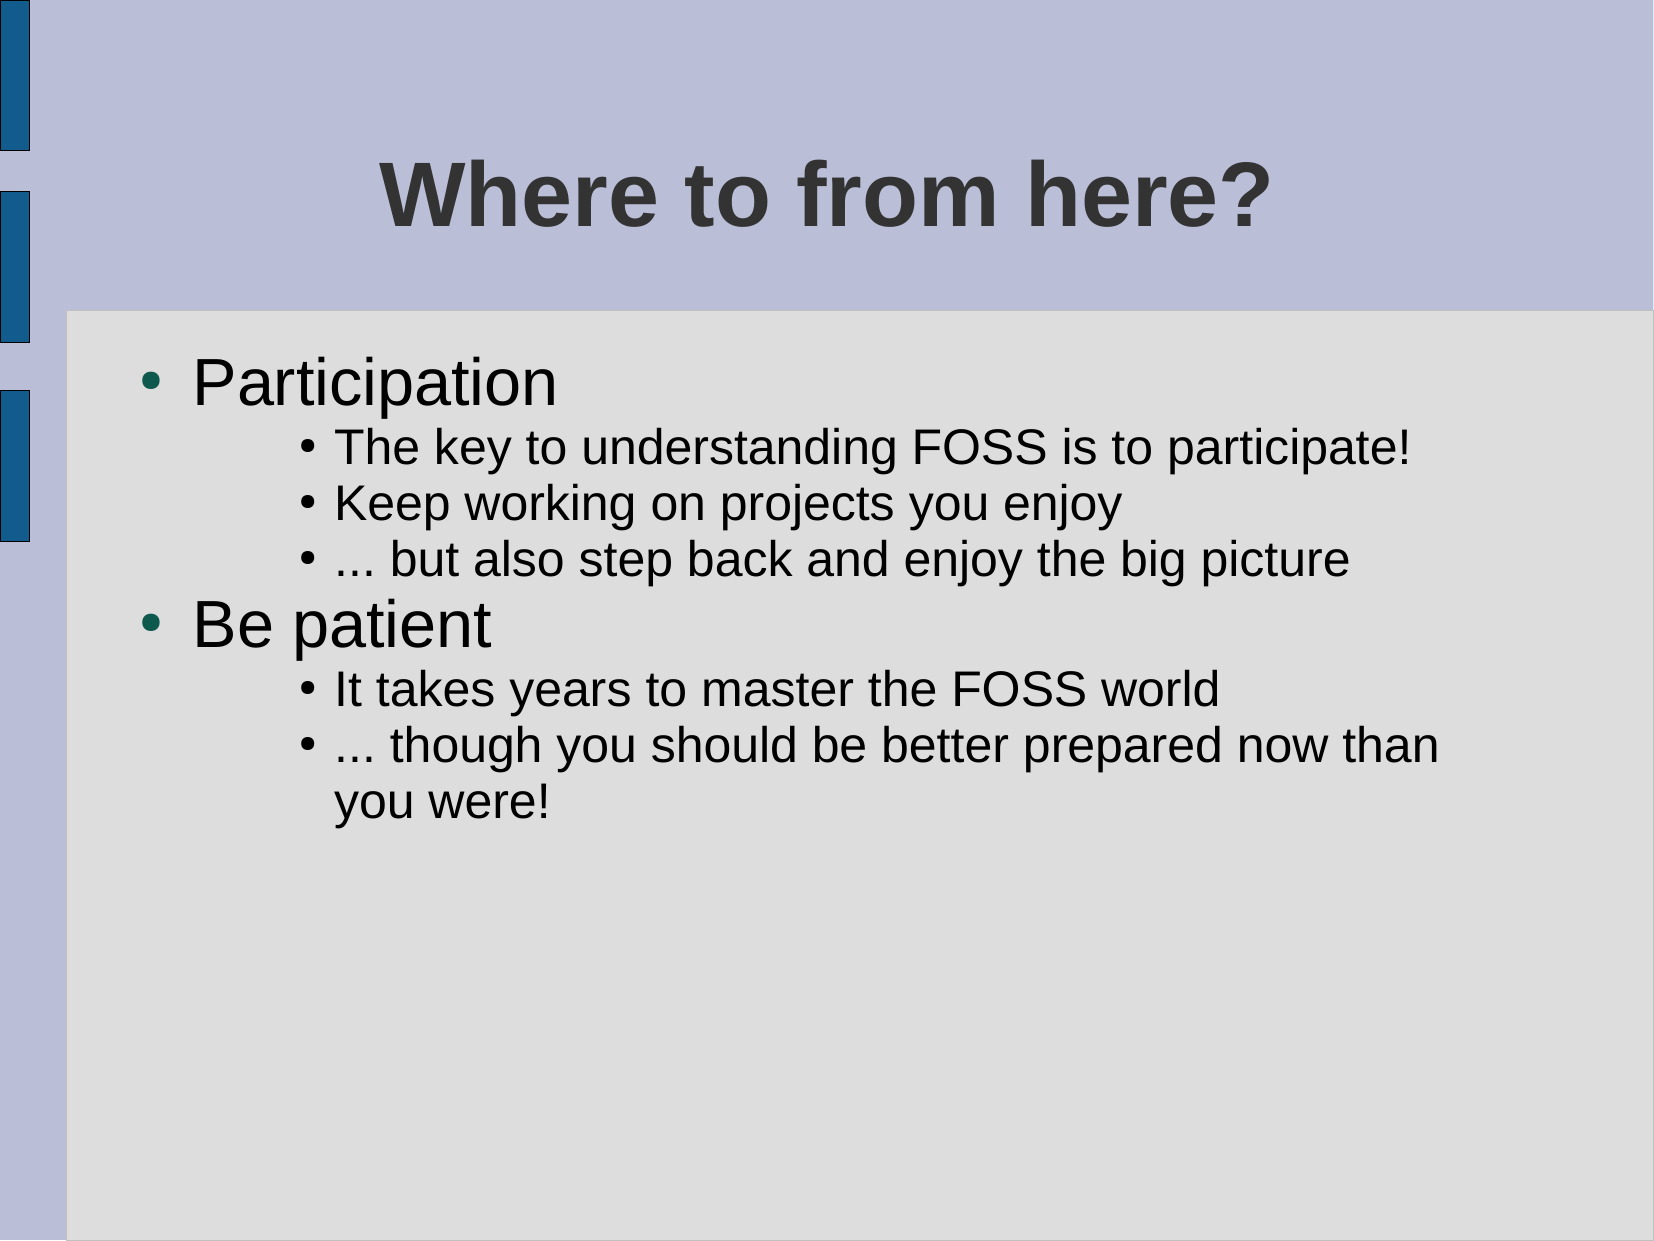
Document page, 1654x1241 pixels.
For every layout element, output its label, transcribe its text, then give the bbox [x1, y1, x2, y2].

list Participation The key to understanding FOSS is to participate! Keep working on projects you enjoy ... but also step back and enjoy the big picture Be patient It takes years to master the FOSS world ... though you should be better prepared now than you were! [121, 344, 1534, 1112]
title Where to from here? [121, 98, 1534, 291]
